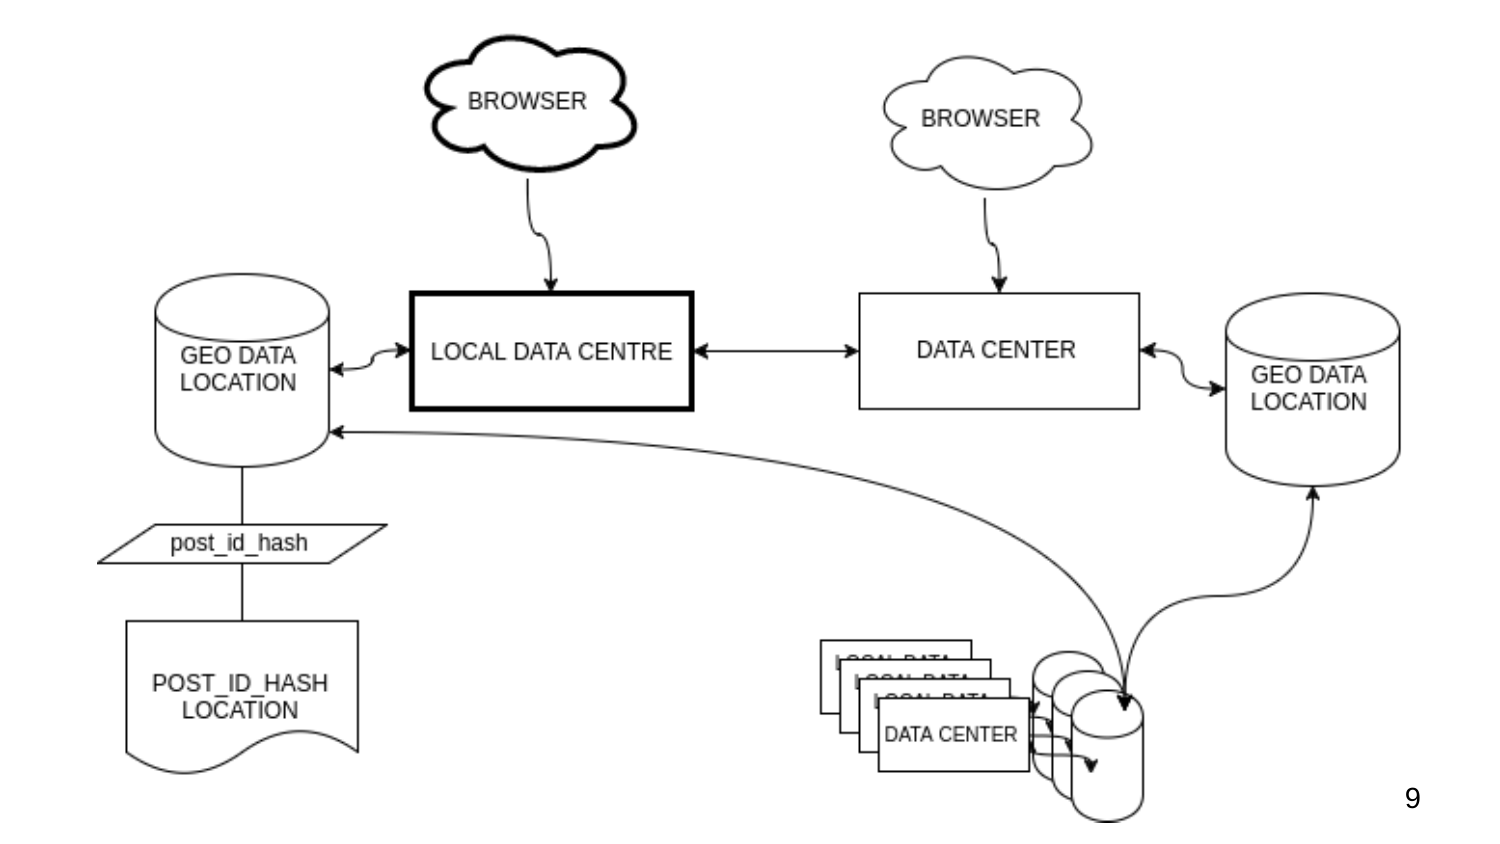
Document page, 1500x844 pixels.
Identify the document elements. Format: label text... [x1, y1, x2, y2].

picture [97, 21, 1403, 823]
slide_number <number> [1389, 764, 1480, 830]
